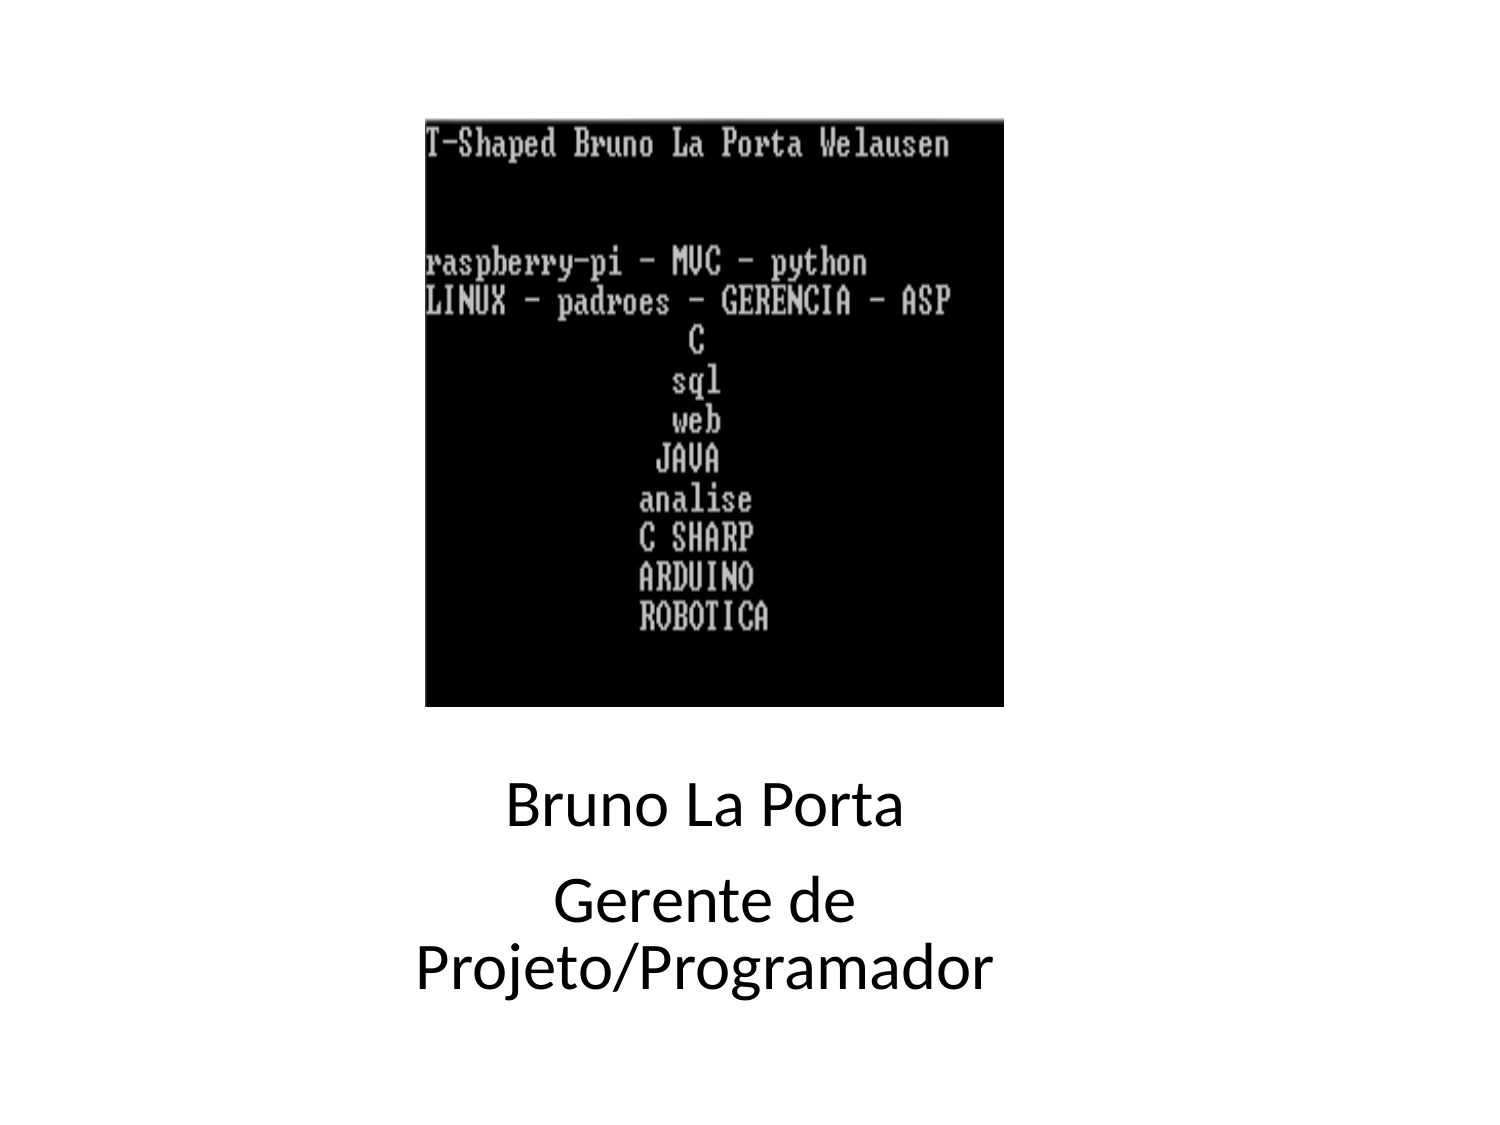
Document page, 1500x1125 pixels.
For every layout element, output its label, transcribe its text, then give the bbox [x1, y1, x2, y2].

list Bruno La Porta Gerente de Projeto/Programador [383, 776, 1028, 1125]
picture [425, 118, 1004, 707]
